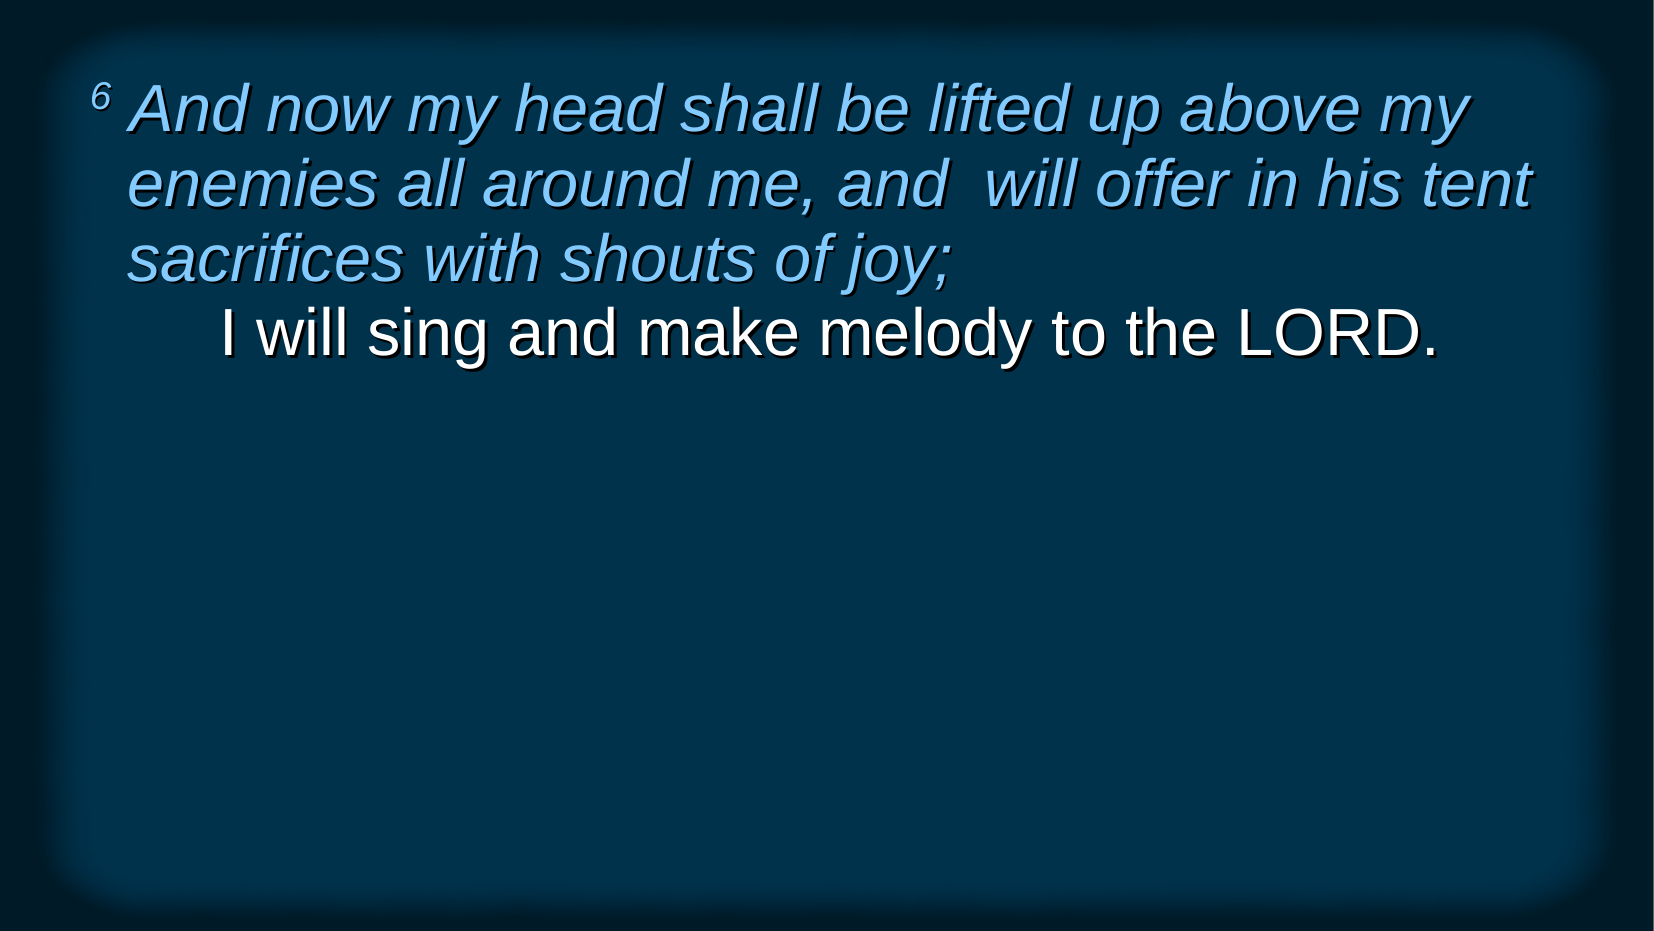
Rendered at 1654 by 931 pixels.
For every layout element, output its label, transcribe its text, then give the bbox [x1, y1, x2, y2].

picture [0, 0, 1654, 931]
text_box 6 And now my head shall be lifted up above my enemies all around me, and will offer in his tent sacrifices with shouts of joy; I will sing and make melody to the LORD. [75, 63, 1576, 384]
